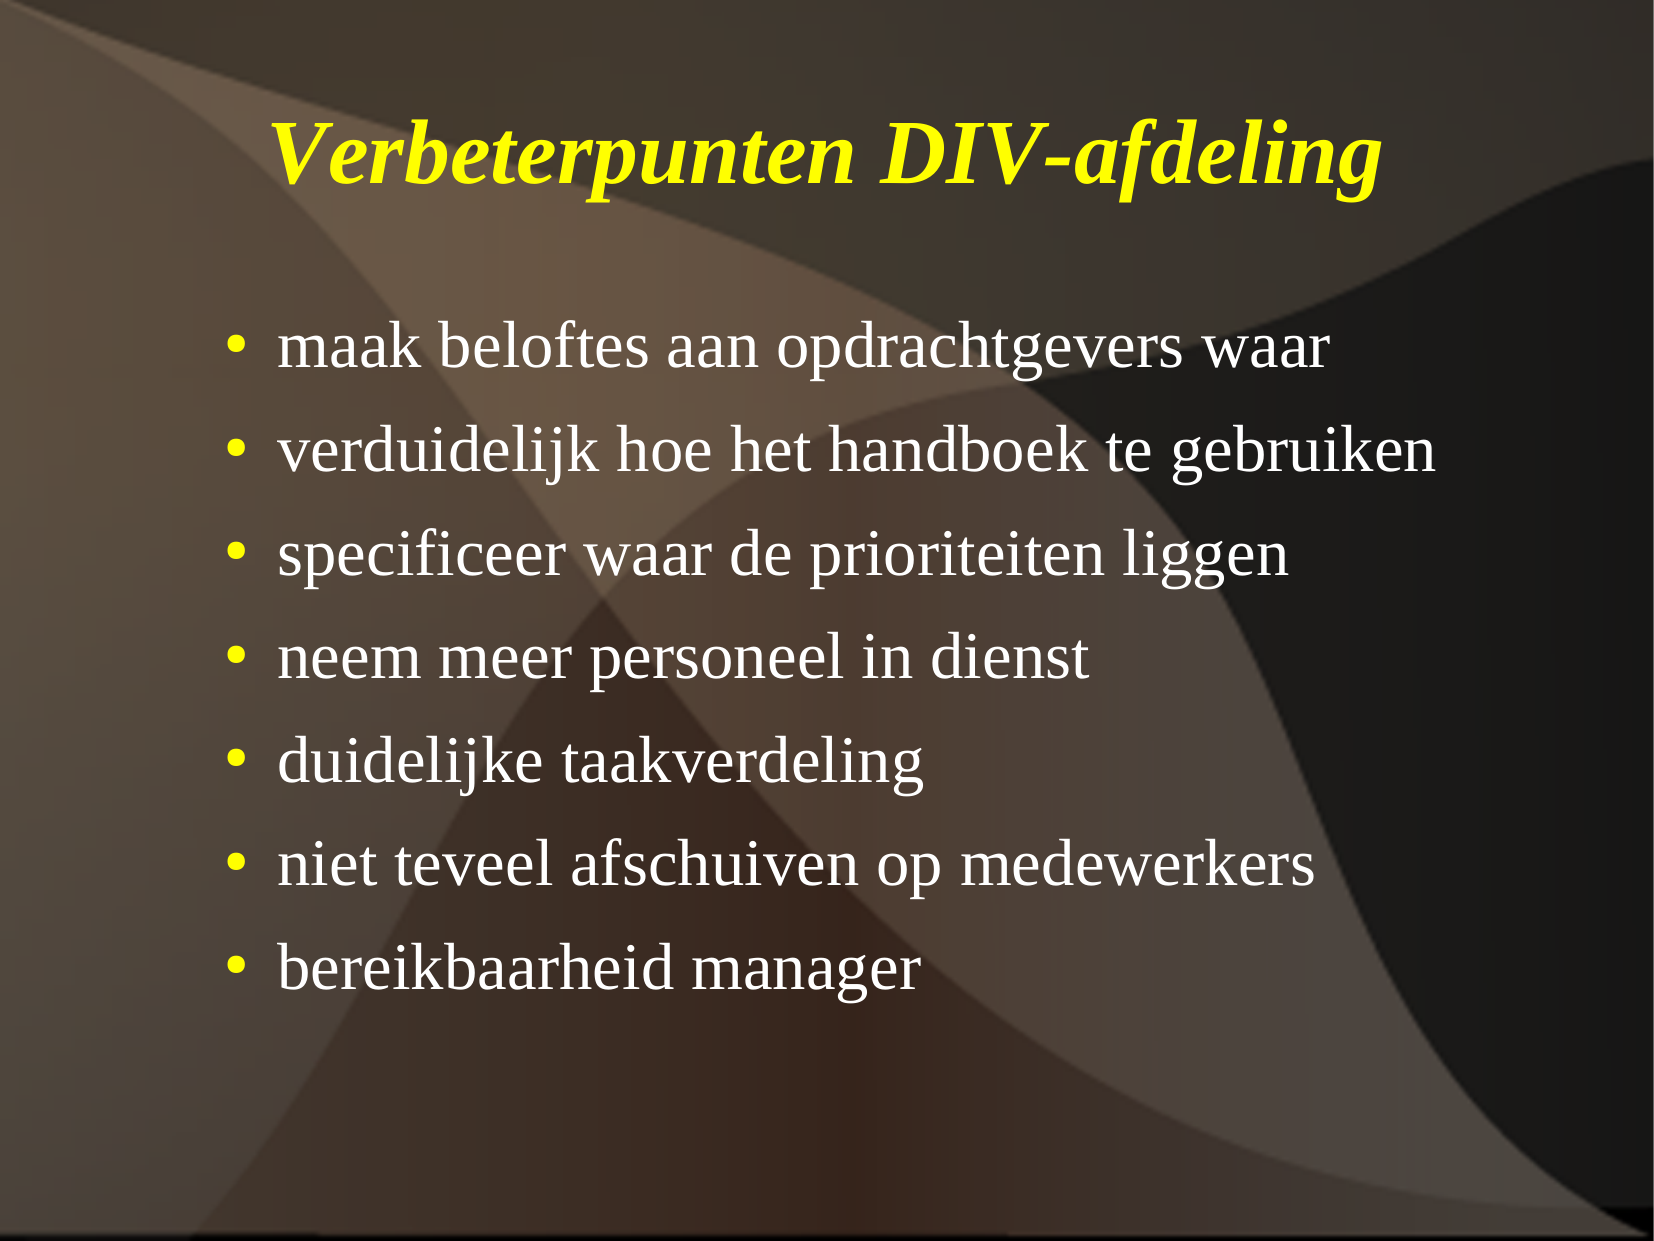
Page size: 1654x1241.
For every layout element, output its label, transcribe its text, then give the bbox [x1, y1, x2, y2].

title Verbeterpunten DIV-afdeling [82, 56, 1571, 250]
picture [0, 0, 1654, 1241]
list maak beloftes aan opdrachtgevers waar verduidelijk hoe het handboek te gebruiken specificeer waar de prioriteiten liggen neem meer personeel in dienst duidelijke taakverdeling niet teveel afschuiven op medewerkers bereikbaarheid manager [206, 308, 1447, 1004]
